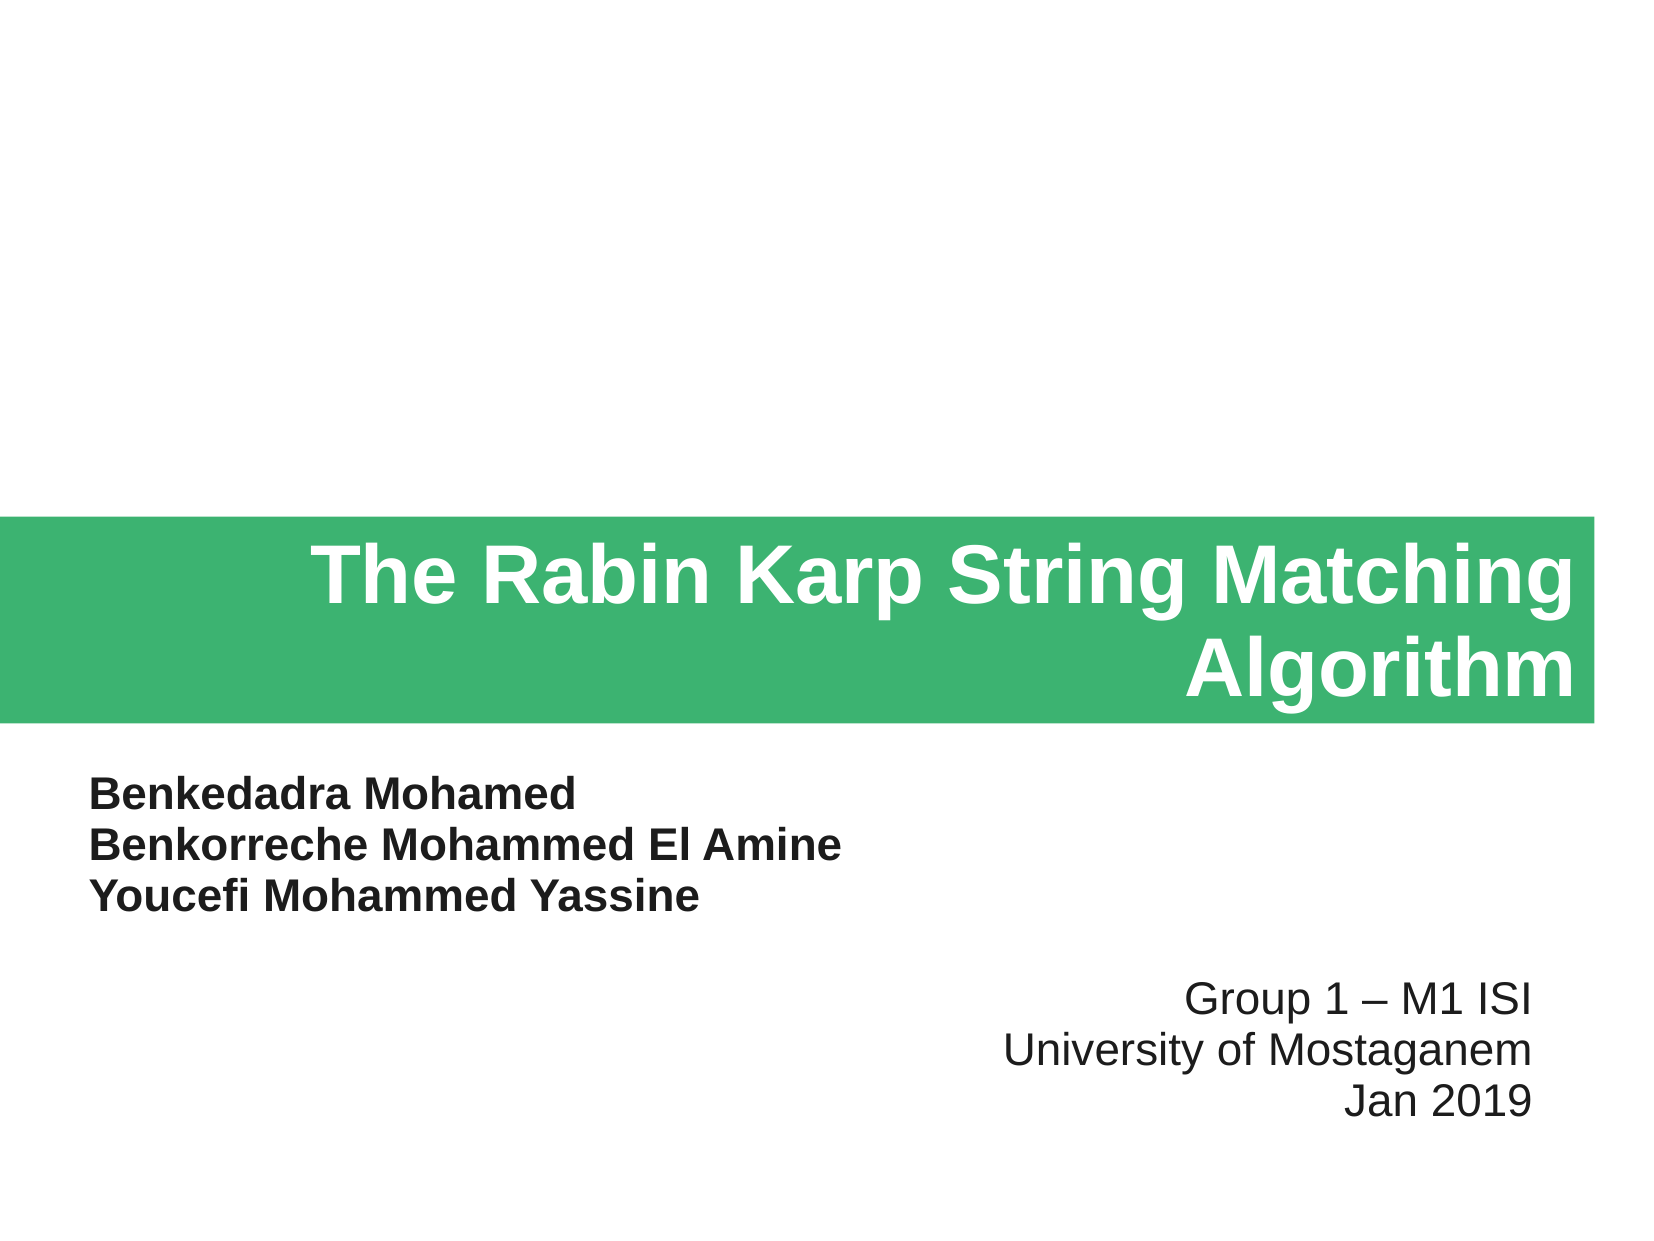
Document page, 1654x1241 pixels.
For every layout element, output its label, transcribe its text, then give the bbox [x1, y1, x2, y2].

title The Rabin Karp String Matching Algorithm [310, 504, 1592, 715]
subtitle Benkedadra Mohamed Benkorreche Mohammed El Amine Youcefi Mohammed Yassine Group 1 – M1 ISI University of Mostaganem Jan 2019 [88, 767, 1595, 1182]
